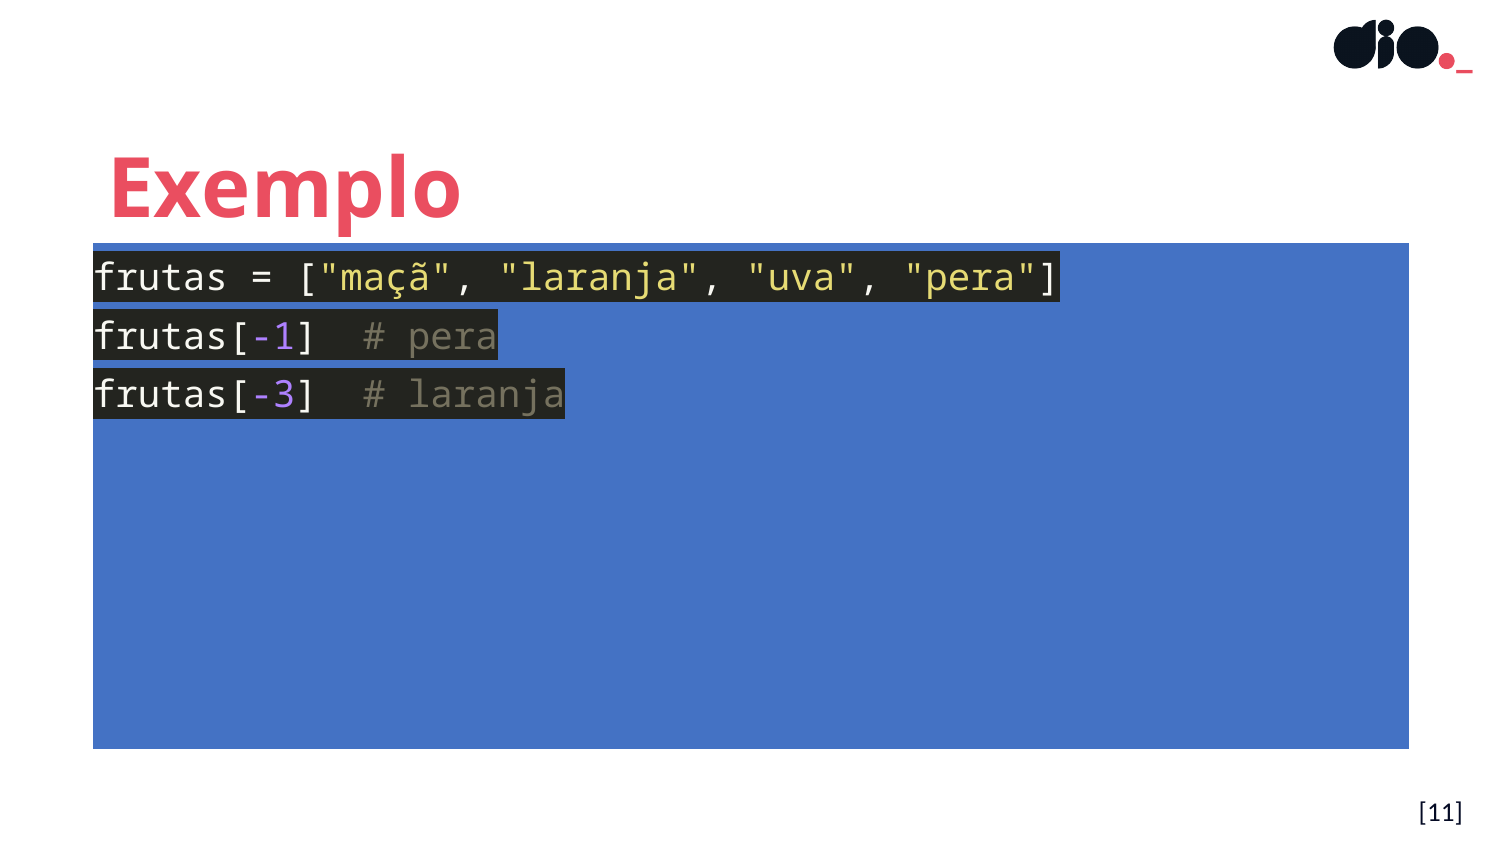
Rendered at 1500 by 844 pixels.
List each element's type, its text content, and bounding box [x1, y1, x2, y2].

text_box [] [1403, 779, 1494, 844]
text_box Exemplo [92, 104, 1408, 243]
table_header frutas = ["maçã", "laranja", "uva", "pera"] frutas[-1] # pera frutas[-3] # laranja [93, 243, 1409, 749]
